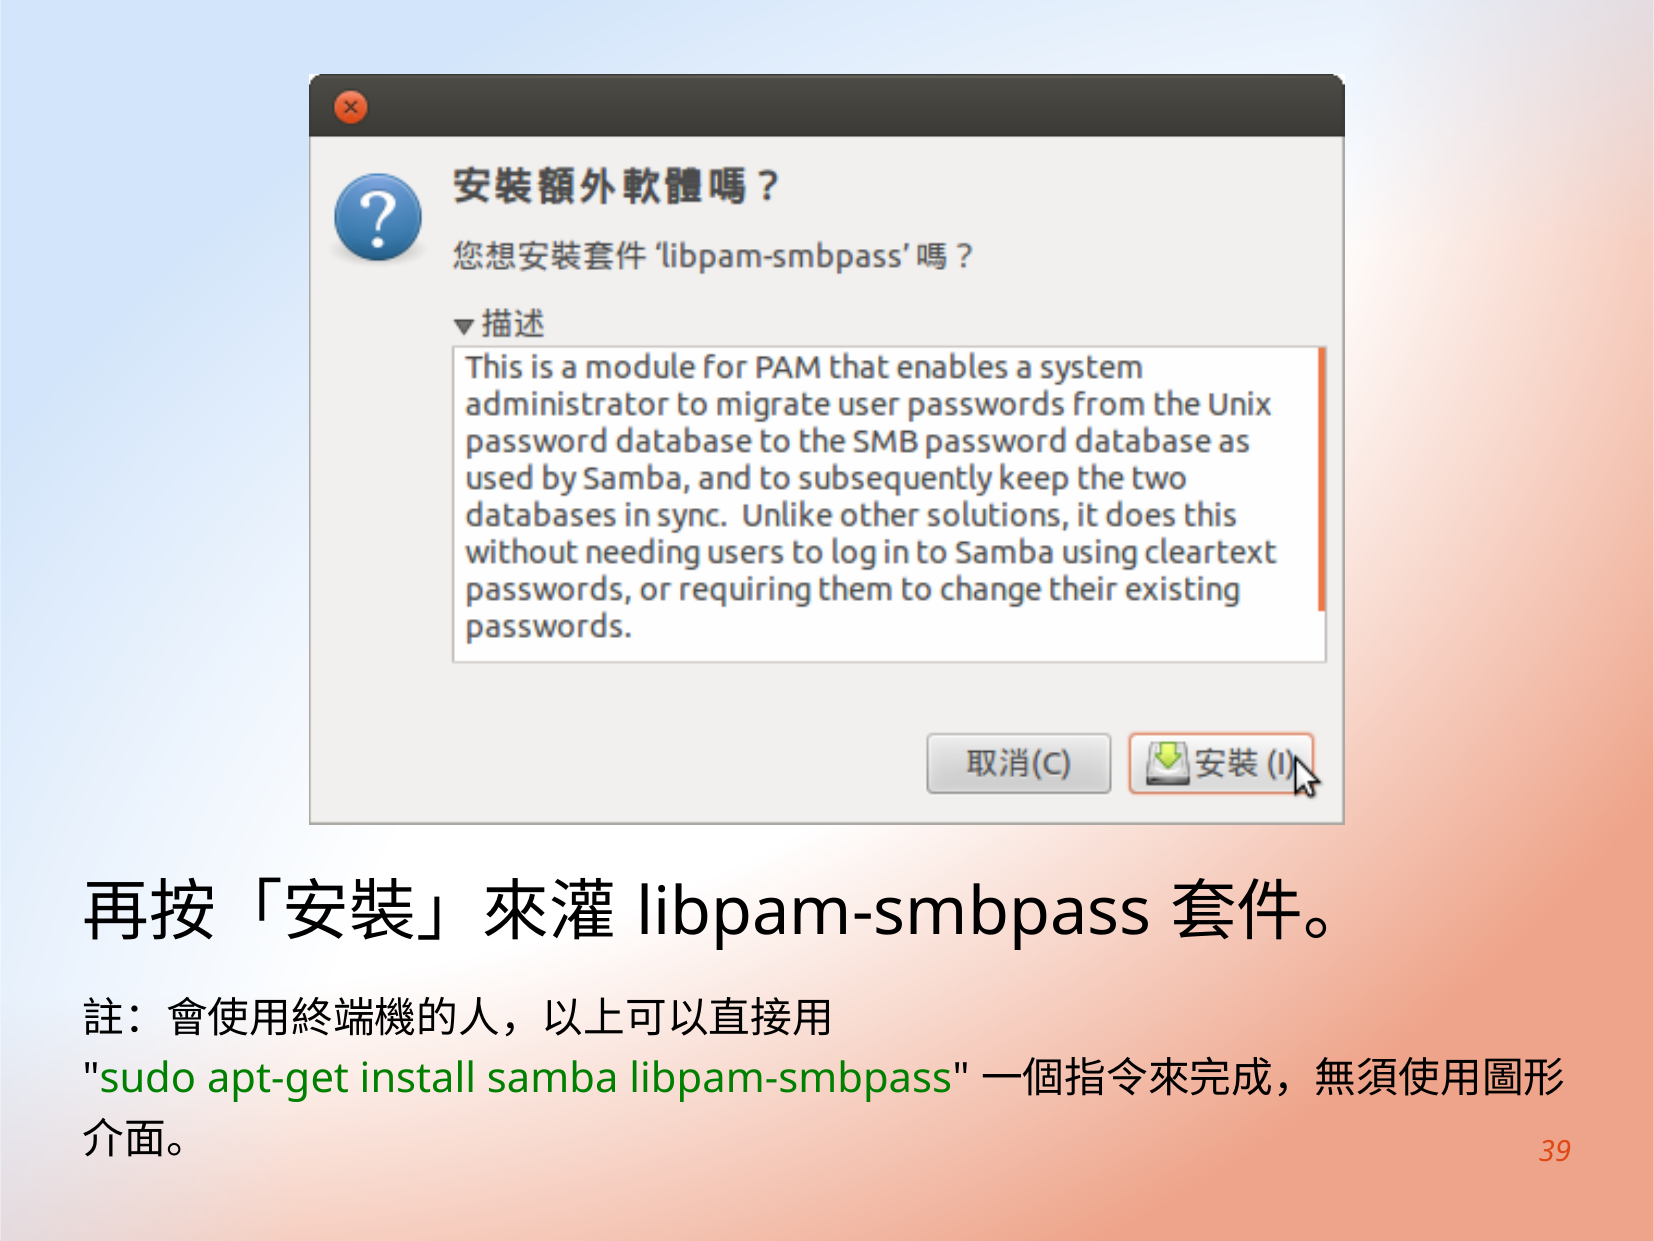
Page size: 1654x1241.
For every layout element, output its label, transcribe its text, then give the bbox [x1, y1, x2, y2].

list 再按「安裝」來灌libpam-smbpass套件。 註：會使用終端機的人，以上可以直接用 "sudo apt-get install samba libpam-smbpass"一個指令來完成，無須使用圖形介面。 [82, 857, 1571, 1201]
picture [0, 0, 1654, 1241]
